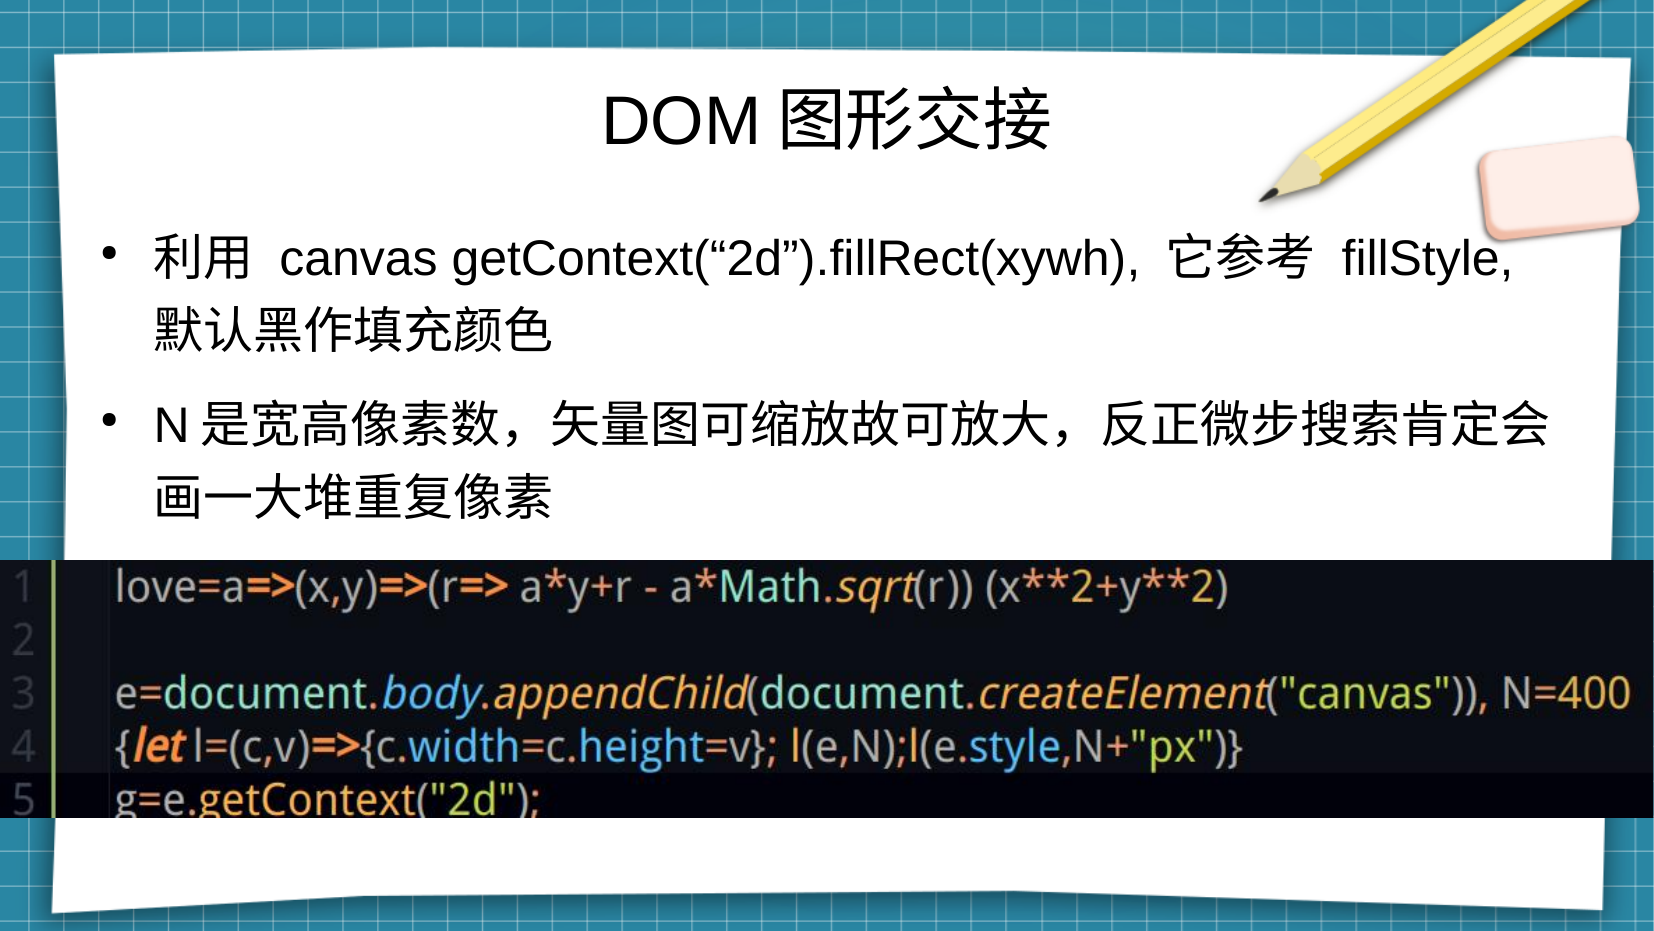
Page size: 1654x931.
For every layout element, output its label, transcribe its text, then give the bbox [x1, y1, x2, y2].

title DOM图形交接 [82, 37, 1571, 193]
picture [0, 0, 1654, 931]
list 利用 canvas getContext(“2d”).fillRect(xywh), 它参考 fillStyle,默认黑作填充颜色 N是宽高像素数，矢量图可缩放故可放大，反正微步搜索肯定会画一大堆重复像素 Canvas 标签的 width 是内部坐标系宽高，不是屏幕显示宽高 [82, 217, 1571, 560]
